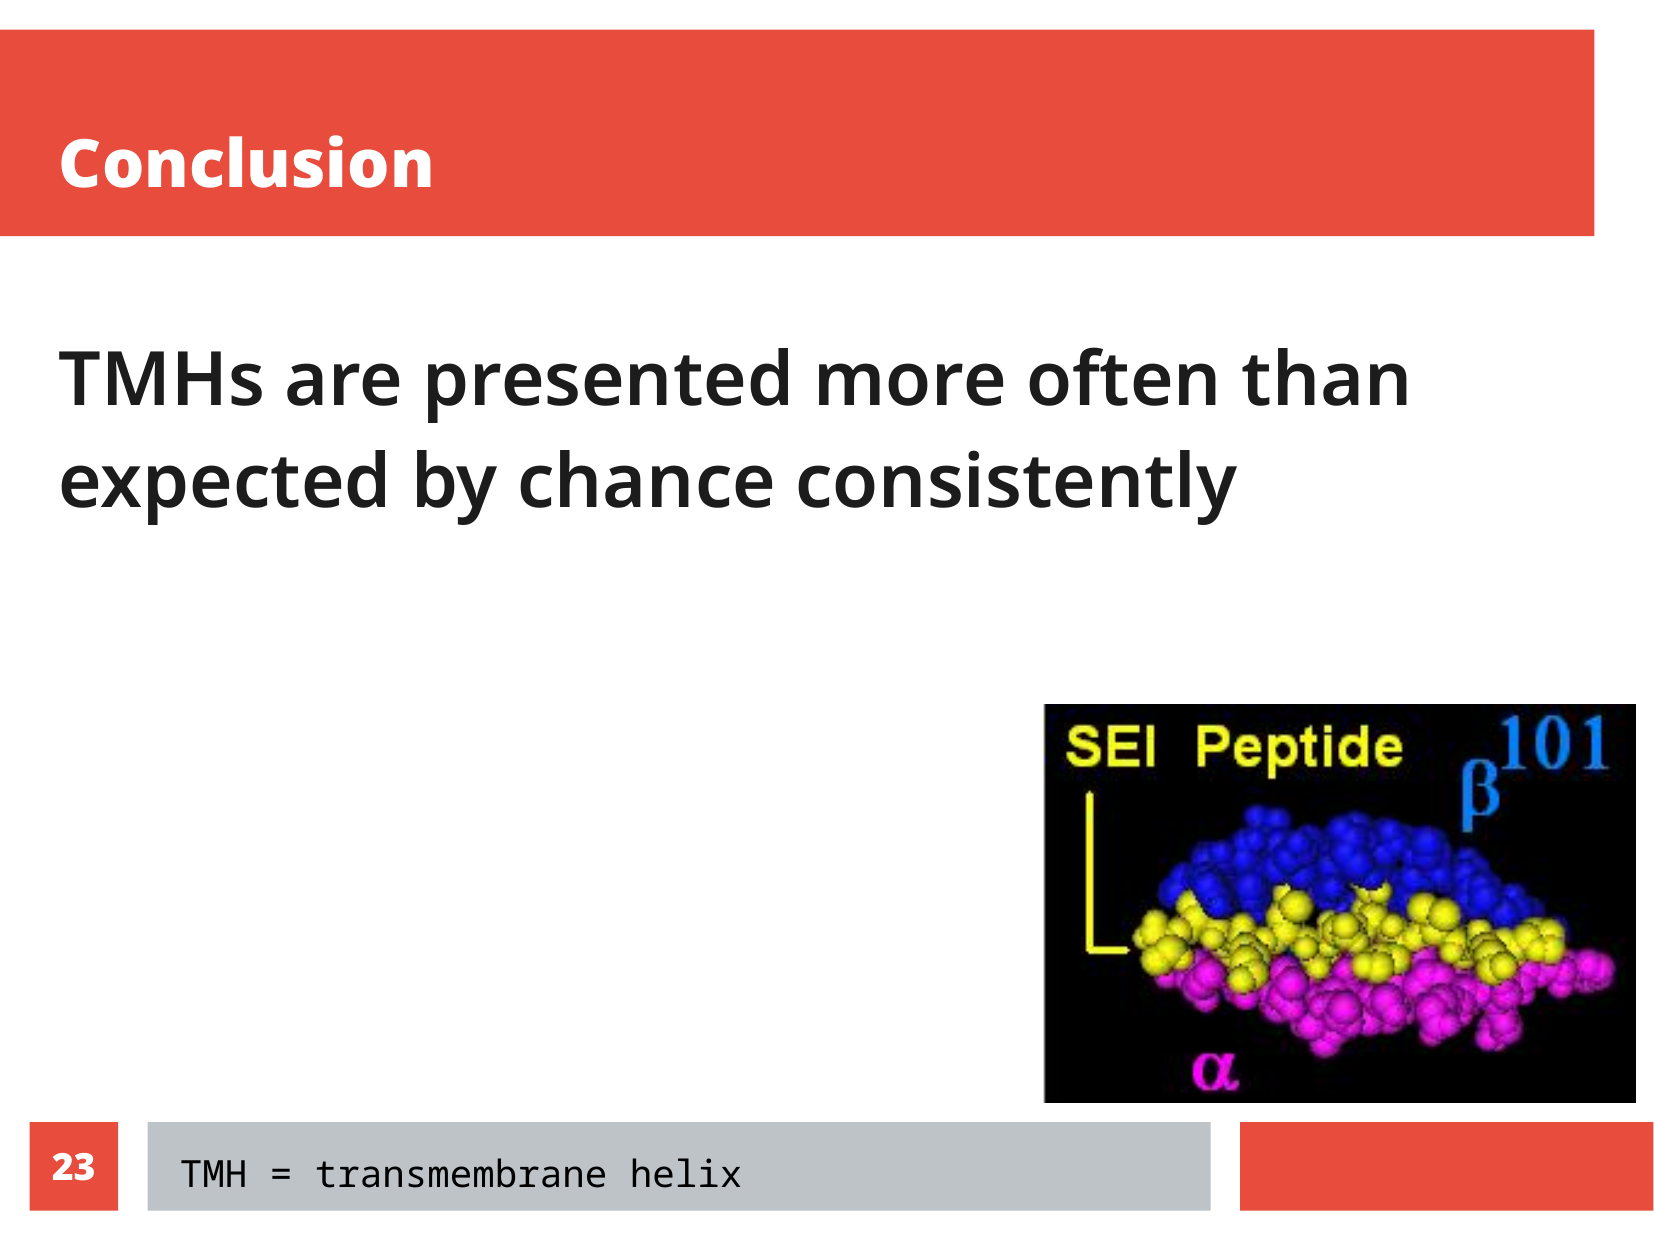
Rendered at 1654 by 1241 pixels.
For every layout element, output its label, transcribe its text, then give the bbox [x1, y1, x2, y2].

list TMHs are presented more often than expected by chance consistently [59, 324, 1565, 1093]
title Conclusion [59, 59, 1595, 207]
picture [1043, 704, 1636, 1103]
text_box TMH = transmembrane helix [165, 1140, 738, 1199]
